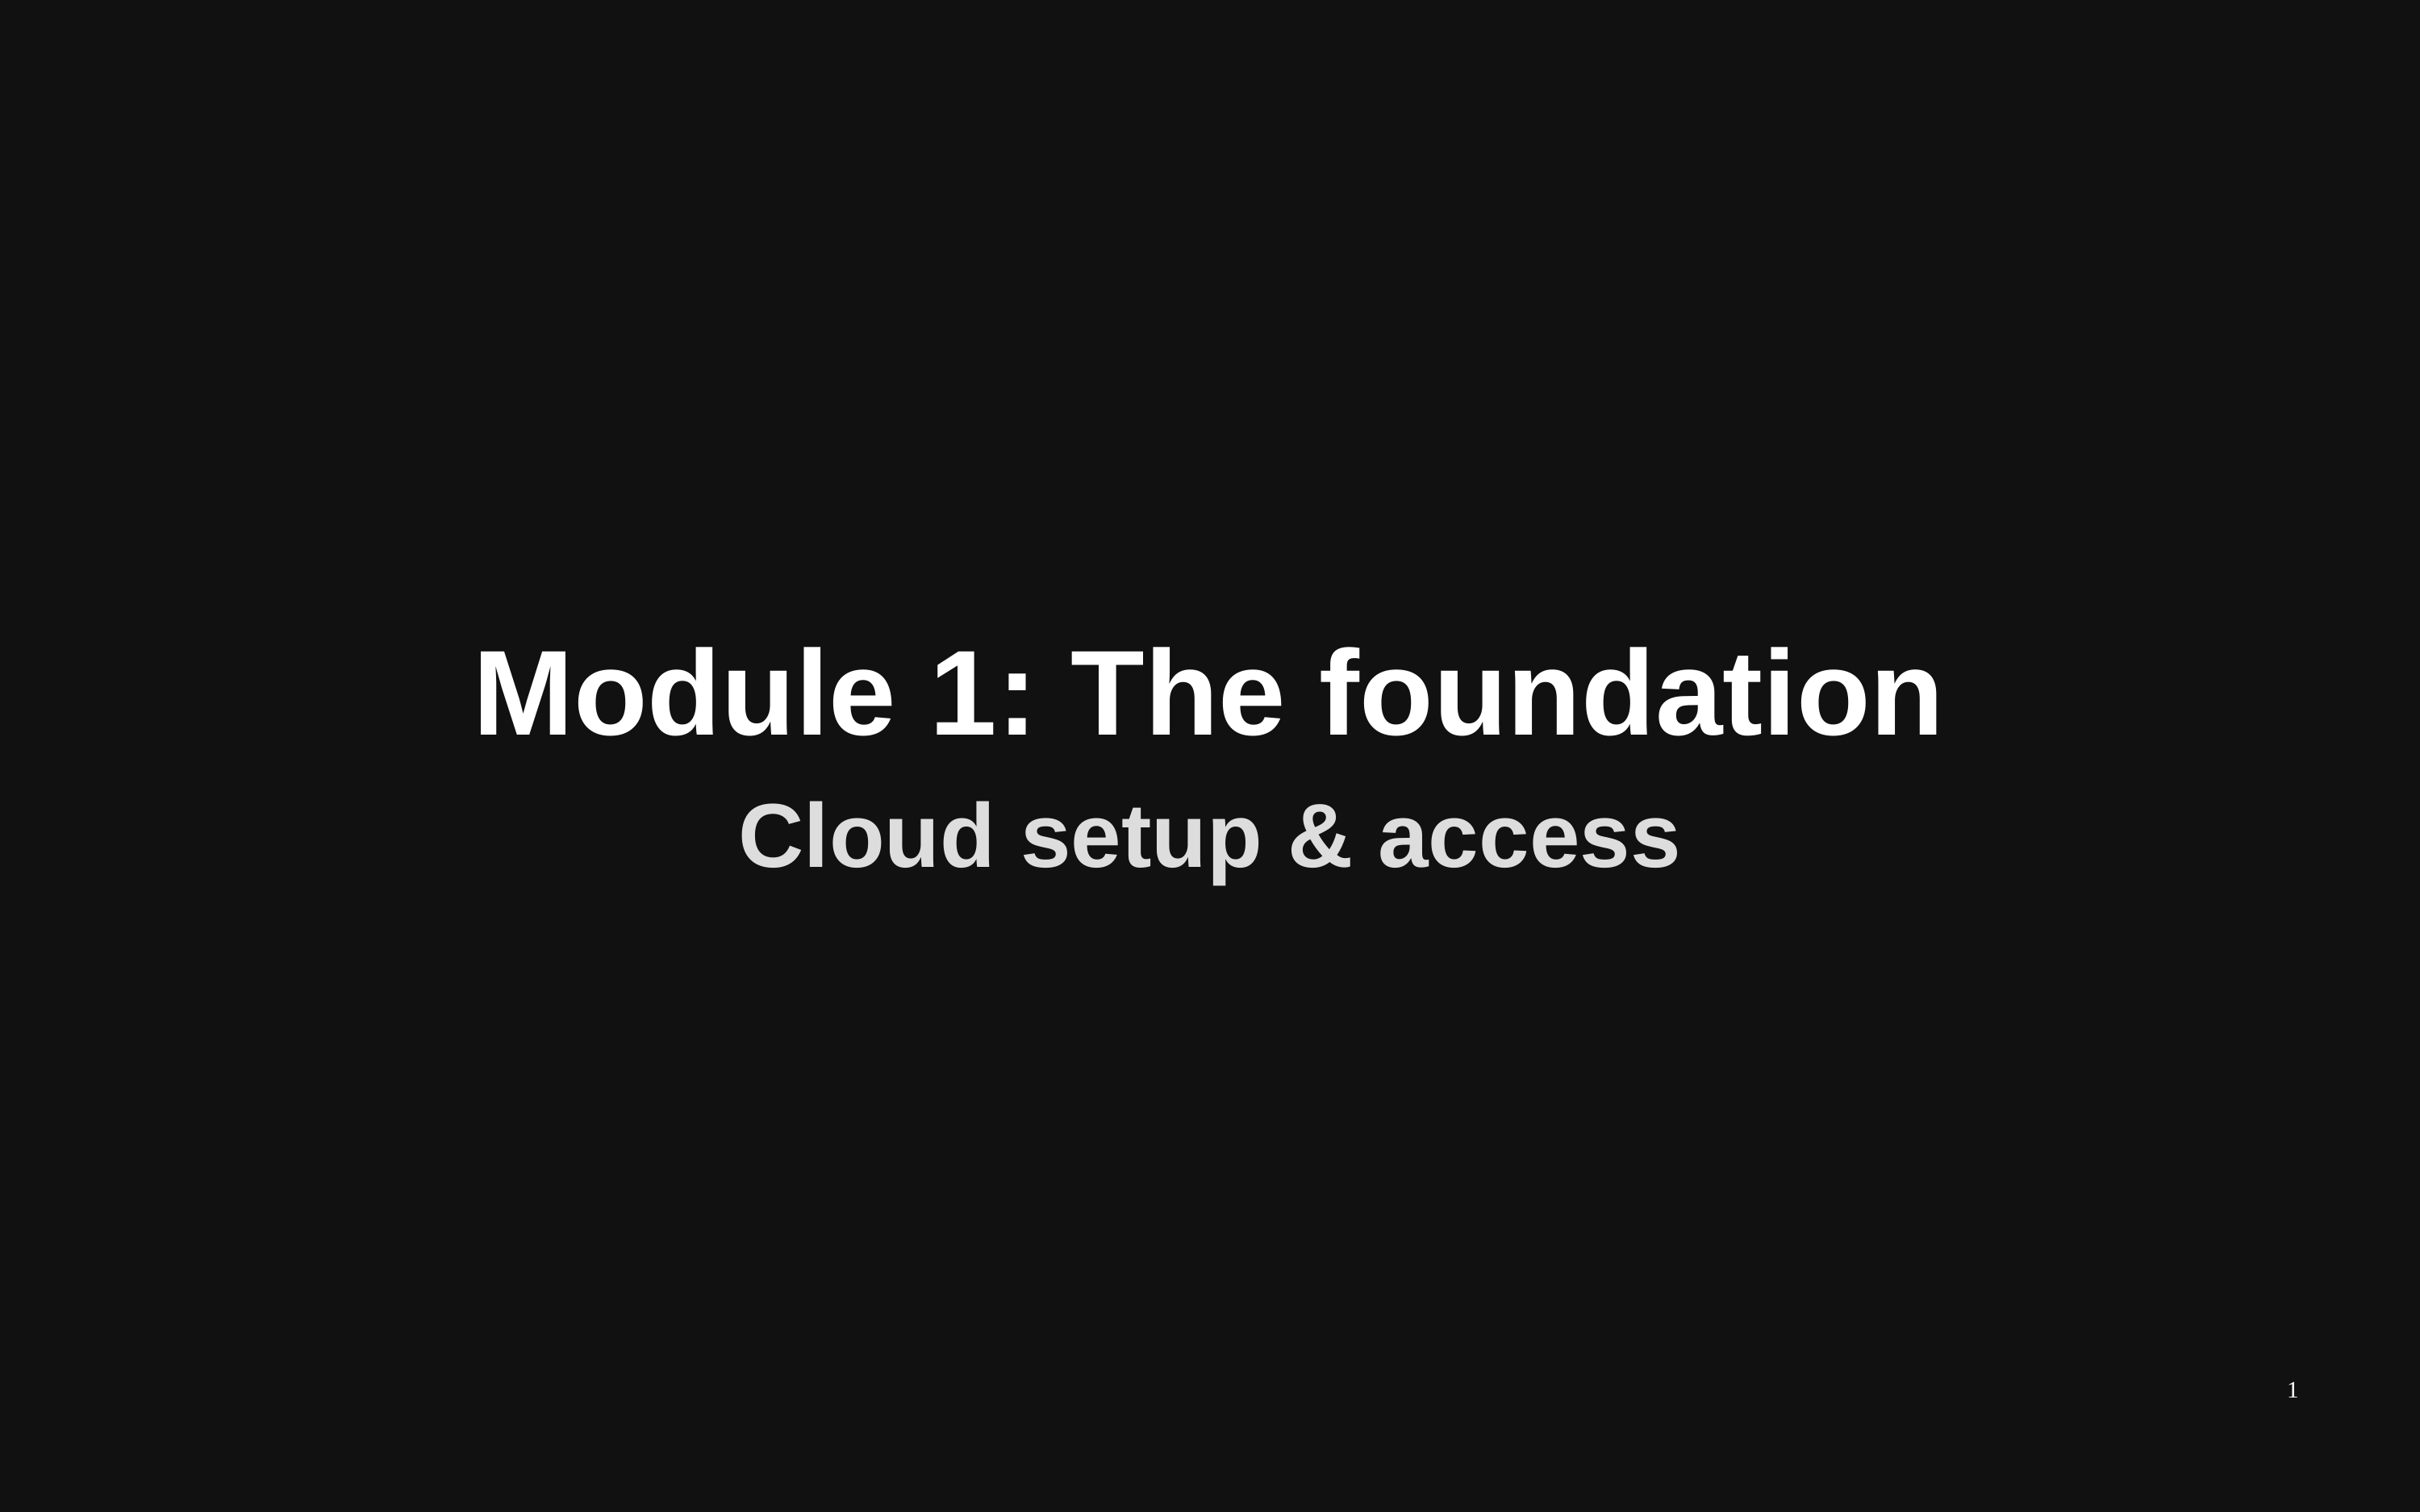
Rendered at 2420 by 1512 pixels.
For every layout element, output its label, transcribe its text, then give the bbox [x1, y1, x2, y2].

text_box Module 1: The foundation [408, 619, 2012, 767]
text_box Cloud setup & access [408, 779, 2012, 893]
